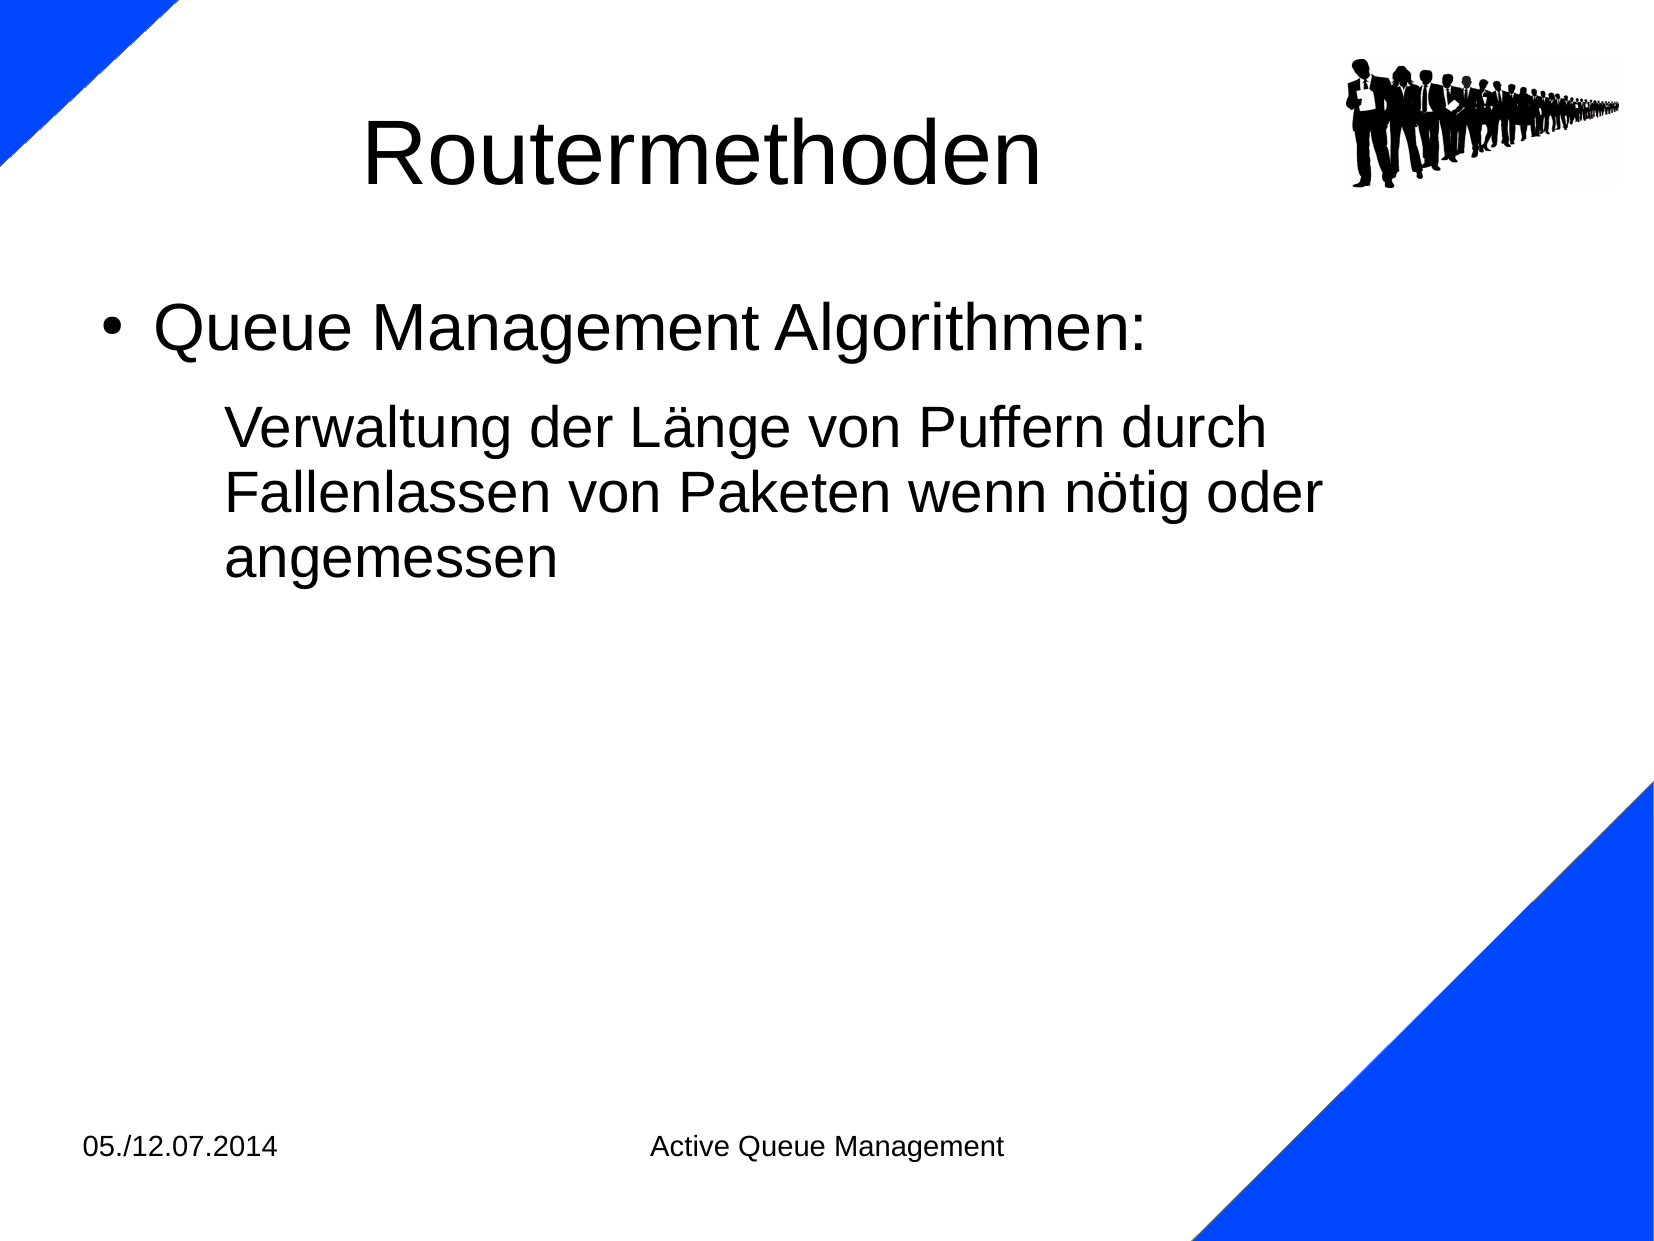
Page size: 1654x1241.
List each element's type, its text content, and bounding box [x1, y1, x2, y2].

picture [1346, 59, 1619, 188]
list Queue Management Algorithmen: Verwaltung der Länge von Puffern durch Fallenlassen von Paketen wenn nötig oder angemessen [82, 290, 1571, 1010]
title Routermethoden [82, 49, 1323, 257]
